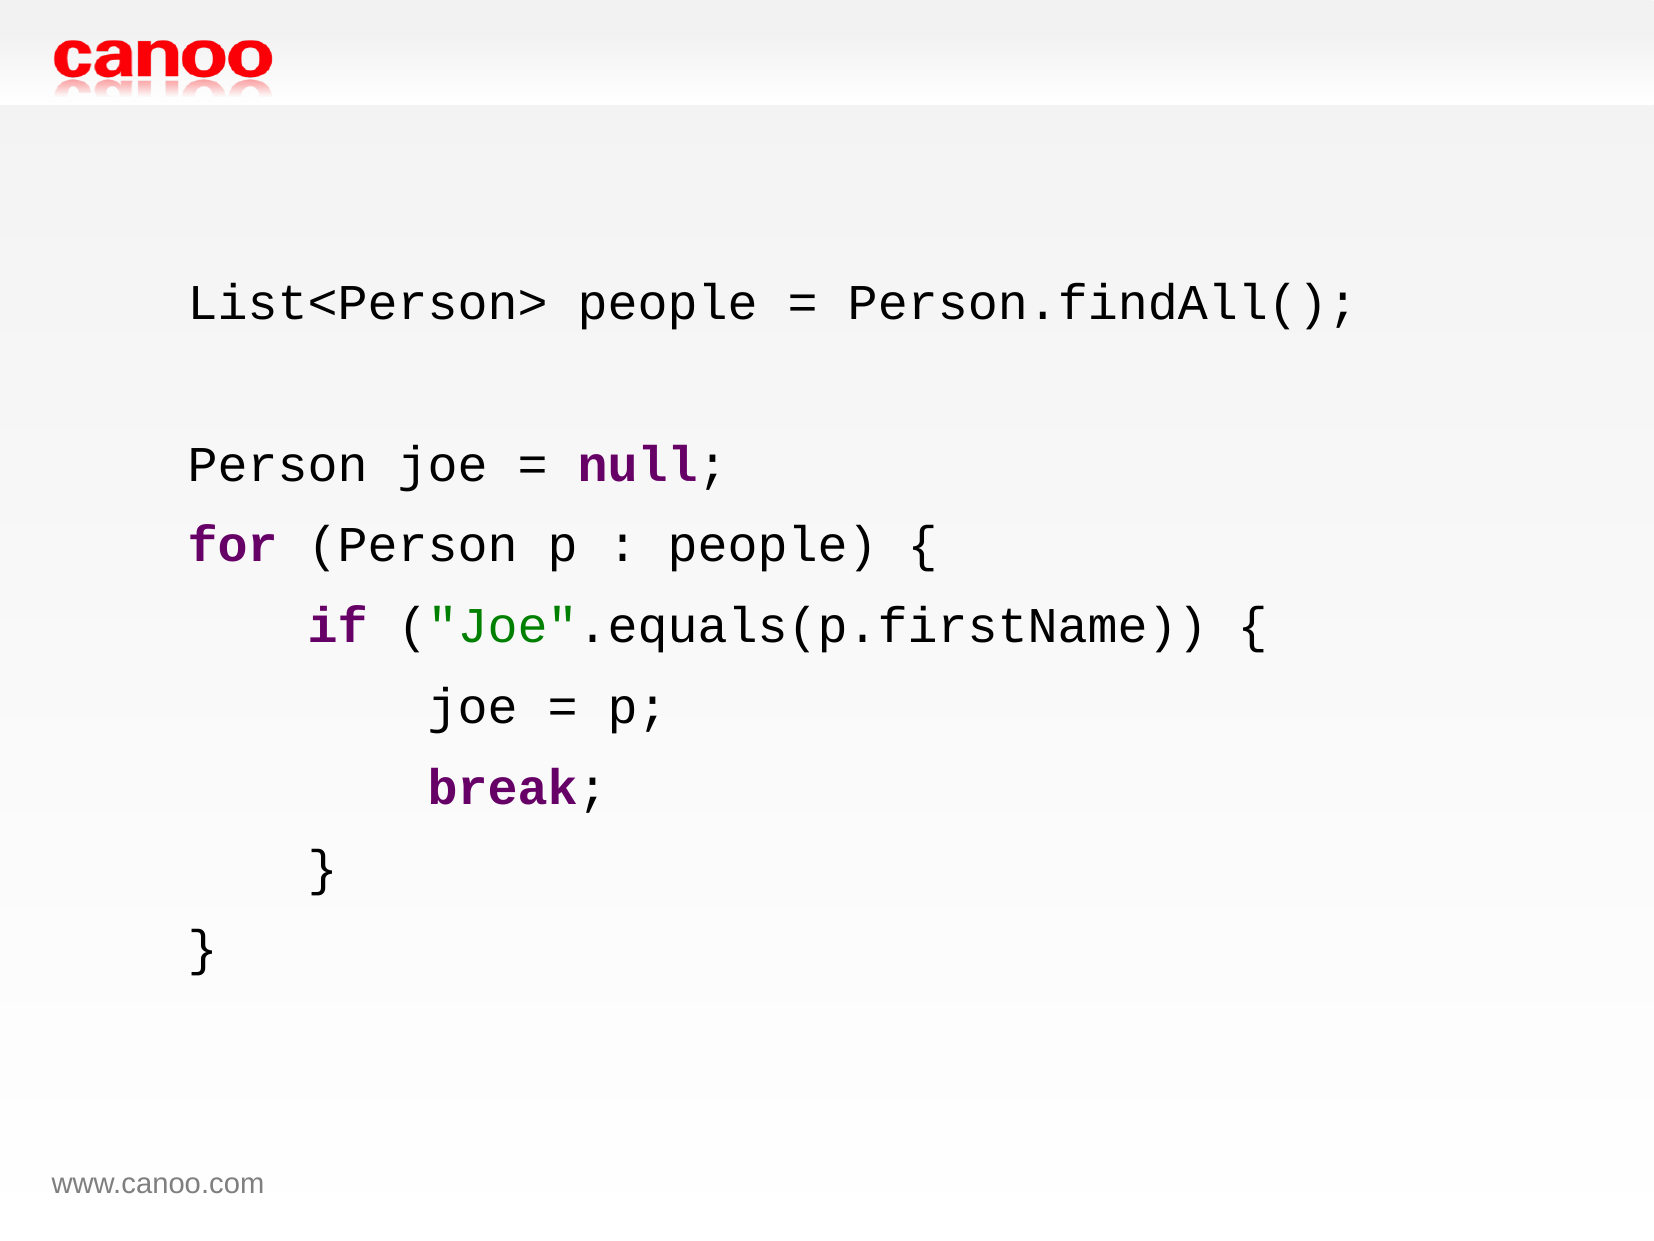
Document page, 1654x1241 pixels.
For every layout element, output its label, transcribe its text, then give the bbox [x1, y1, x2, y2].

text_box List<Person> people = Person.findAll(); Person joe = null; for (Person p : people) { if ("Joe".equals(p.firstName)) { joe = p; break; } } [187, 145, 1609, 1100]
picture [51, 37, 273, 119]
